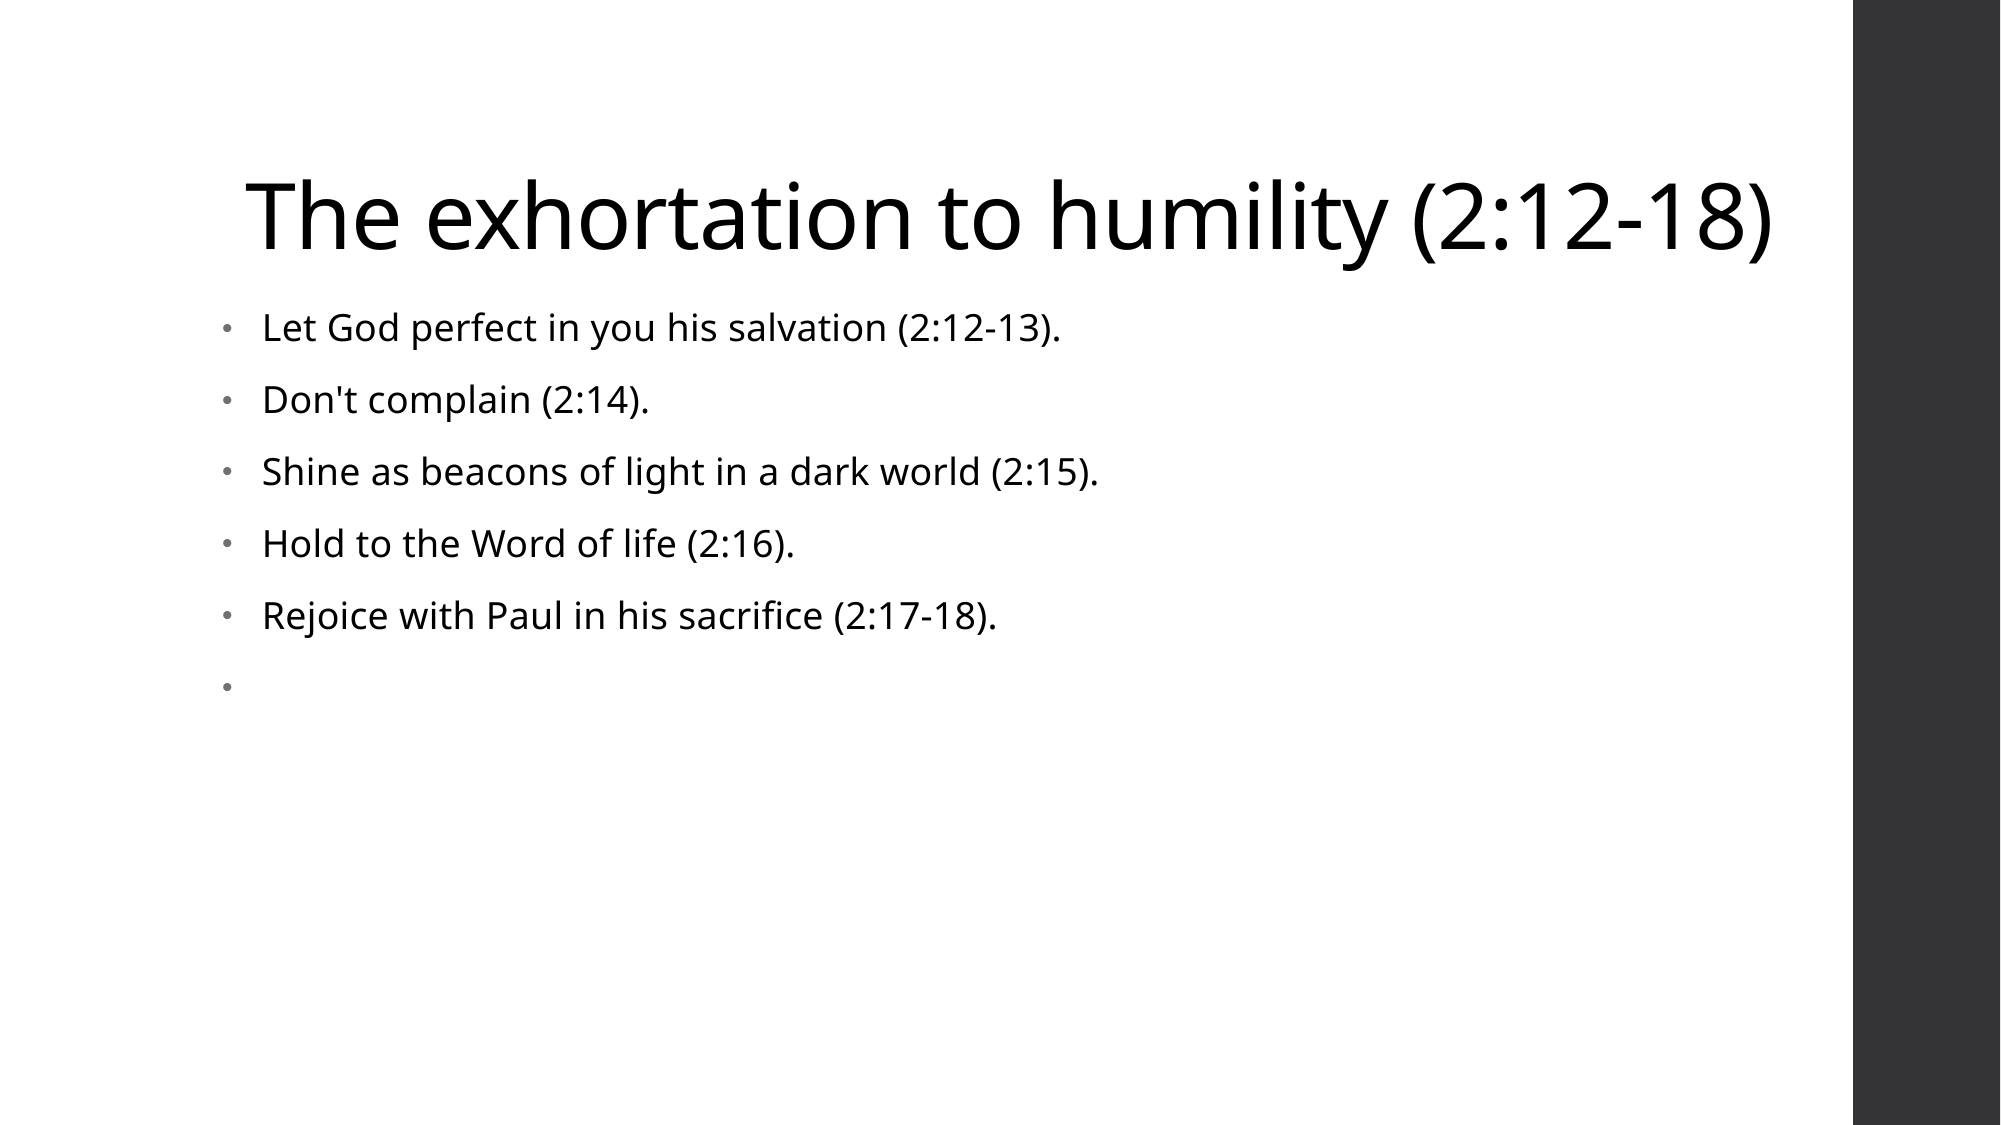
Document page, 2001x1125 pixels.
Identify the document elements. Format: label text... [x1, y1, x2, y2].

title The exhortation to humility (2:12-18) [206, 60, 1797, 278]
list Let God perfect in you his salvation (2:12-13). Don't complain (2:14). Shine as beacons of light in a dark world (2:15). Hold to the Word of life (2:16). Rejoice with Paul in his sacrifice (2:17-18). [206, 299, 1617, 1014]
